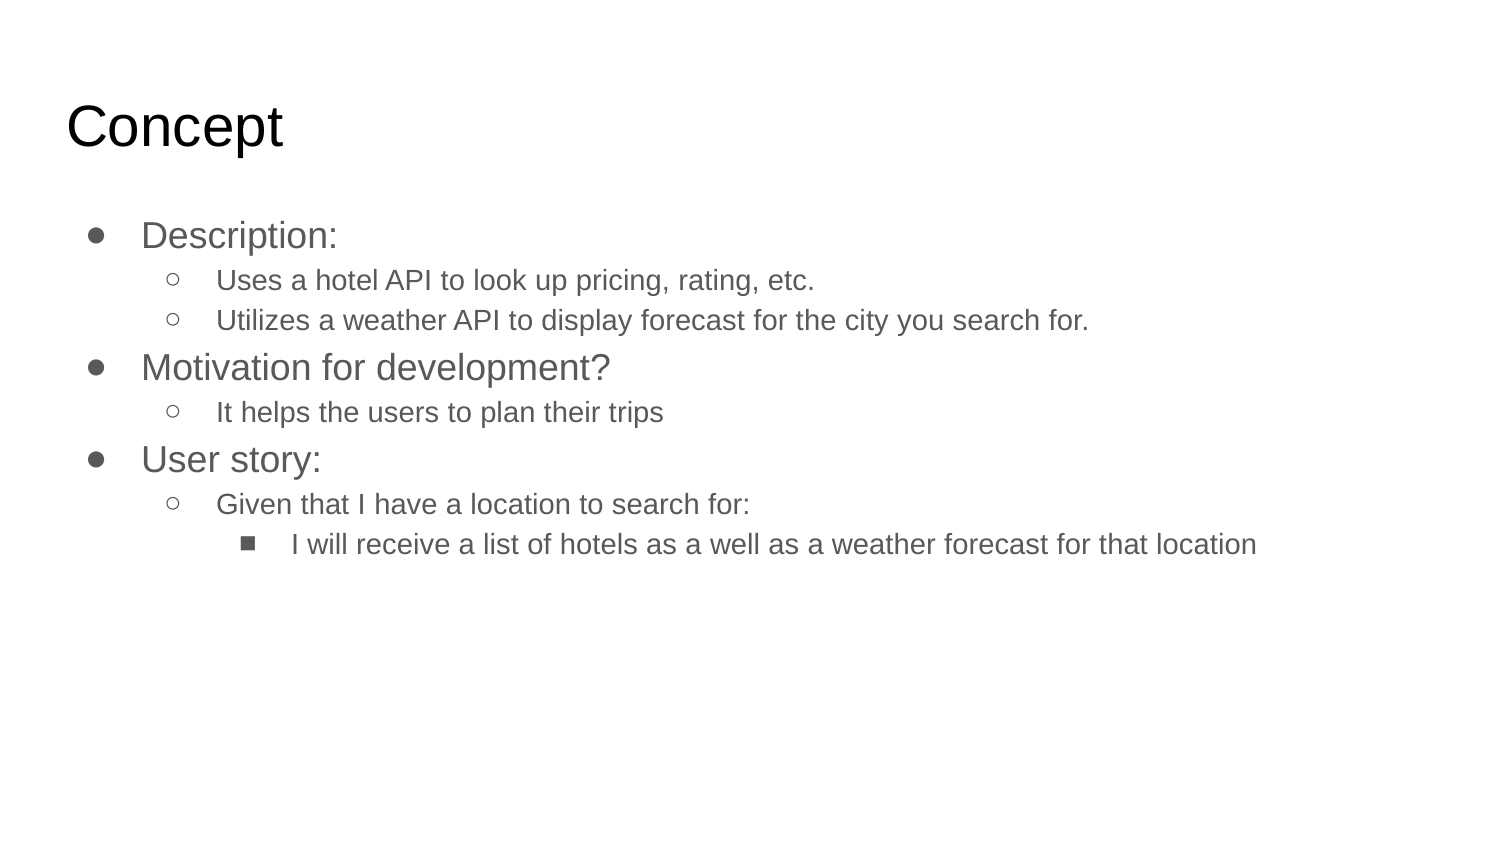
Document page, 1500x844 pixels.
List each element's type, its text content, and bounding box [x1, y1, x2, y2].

title Concept [51, 72, 1449, 167]
list Description: Uses a hotel API to look up pricing, rating, etc. Utilizes a weather API to display forecast for the city you search for. Motivation for development? It helps the users to plan their trips User story: Given that I have a location to search for: I will receive a list of hotels as a well as a weather forecast for that location [51, 189, 1449, 750]
